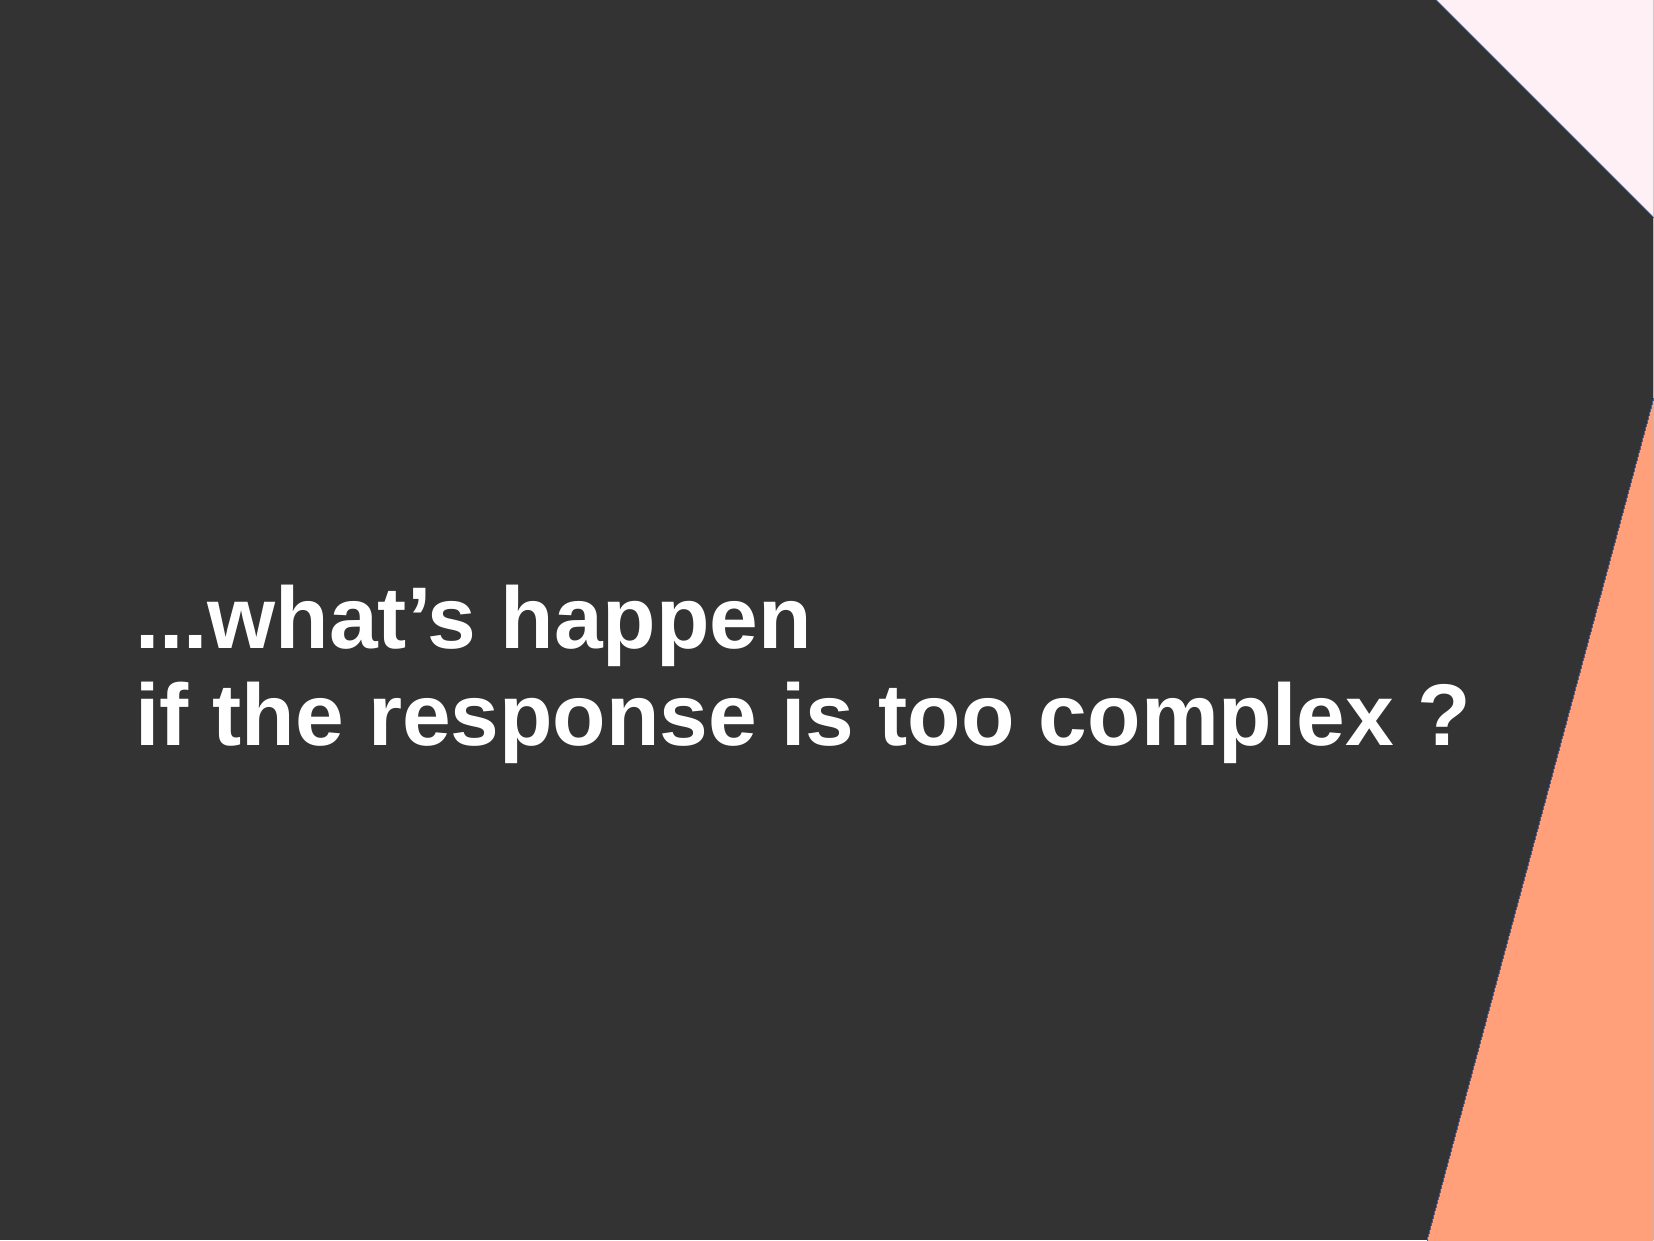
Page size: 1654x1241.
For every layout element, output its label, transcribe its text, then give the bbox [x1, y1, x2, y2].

text_box [1436, 0, 1654, 218]
text_box [1426, 397, 1654, 1241]
title ...what’s happen if the response is too complex ? [135, 568, 1622, 765]
